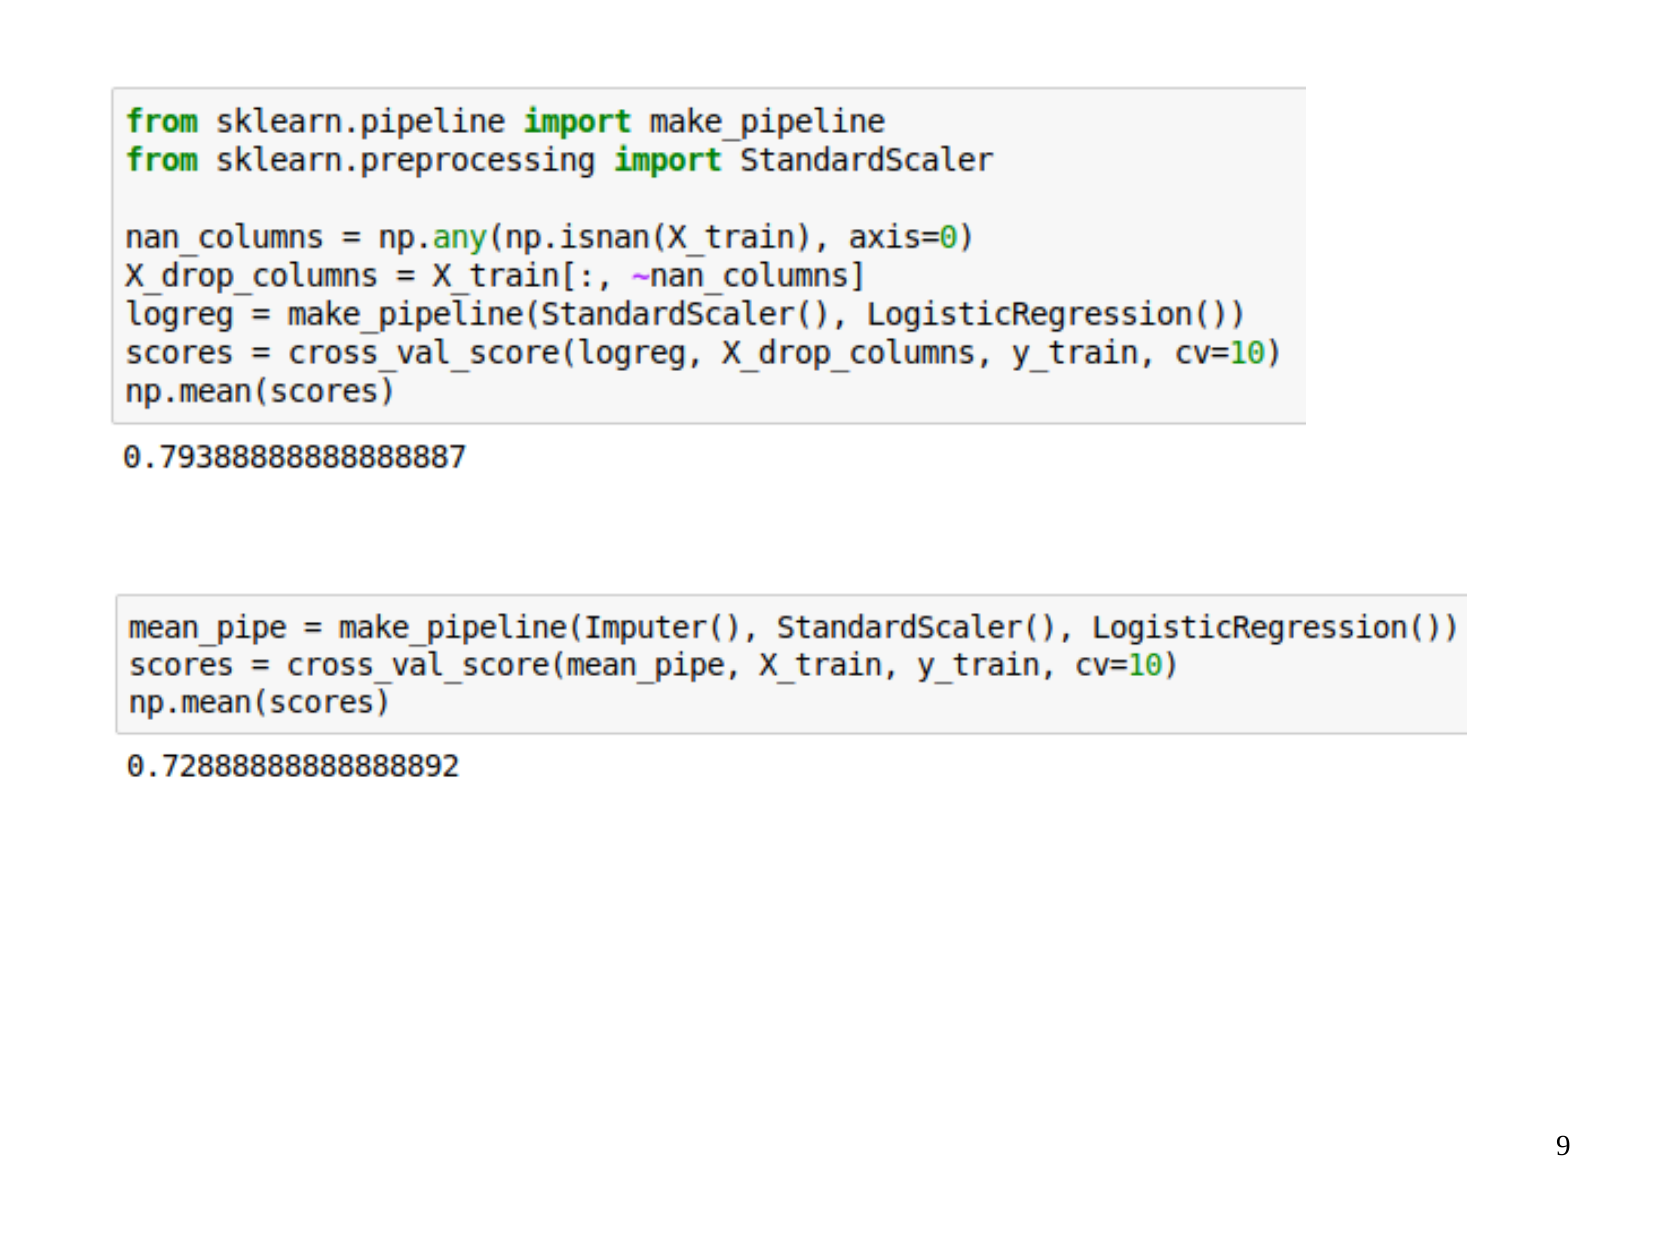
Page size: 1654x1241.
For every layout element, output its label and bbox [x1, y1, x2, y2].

picture [96, 74, 1306, 491]
picture [105, 566, 1467, 811]
